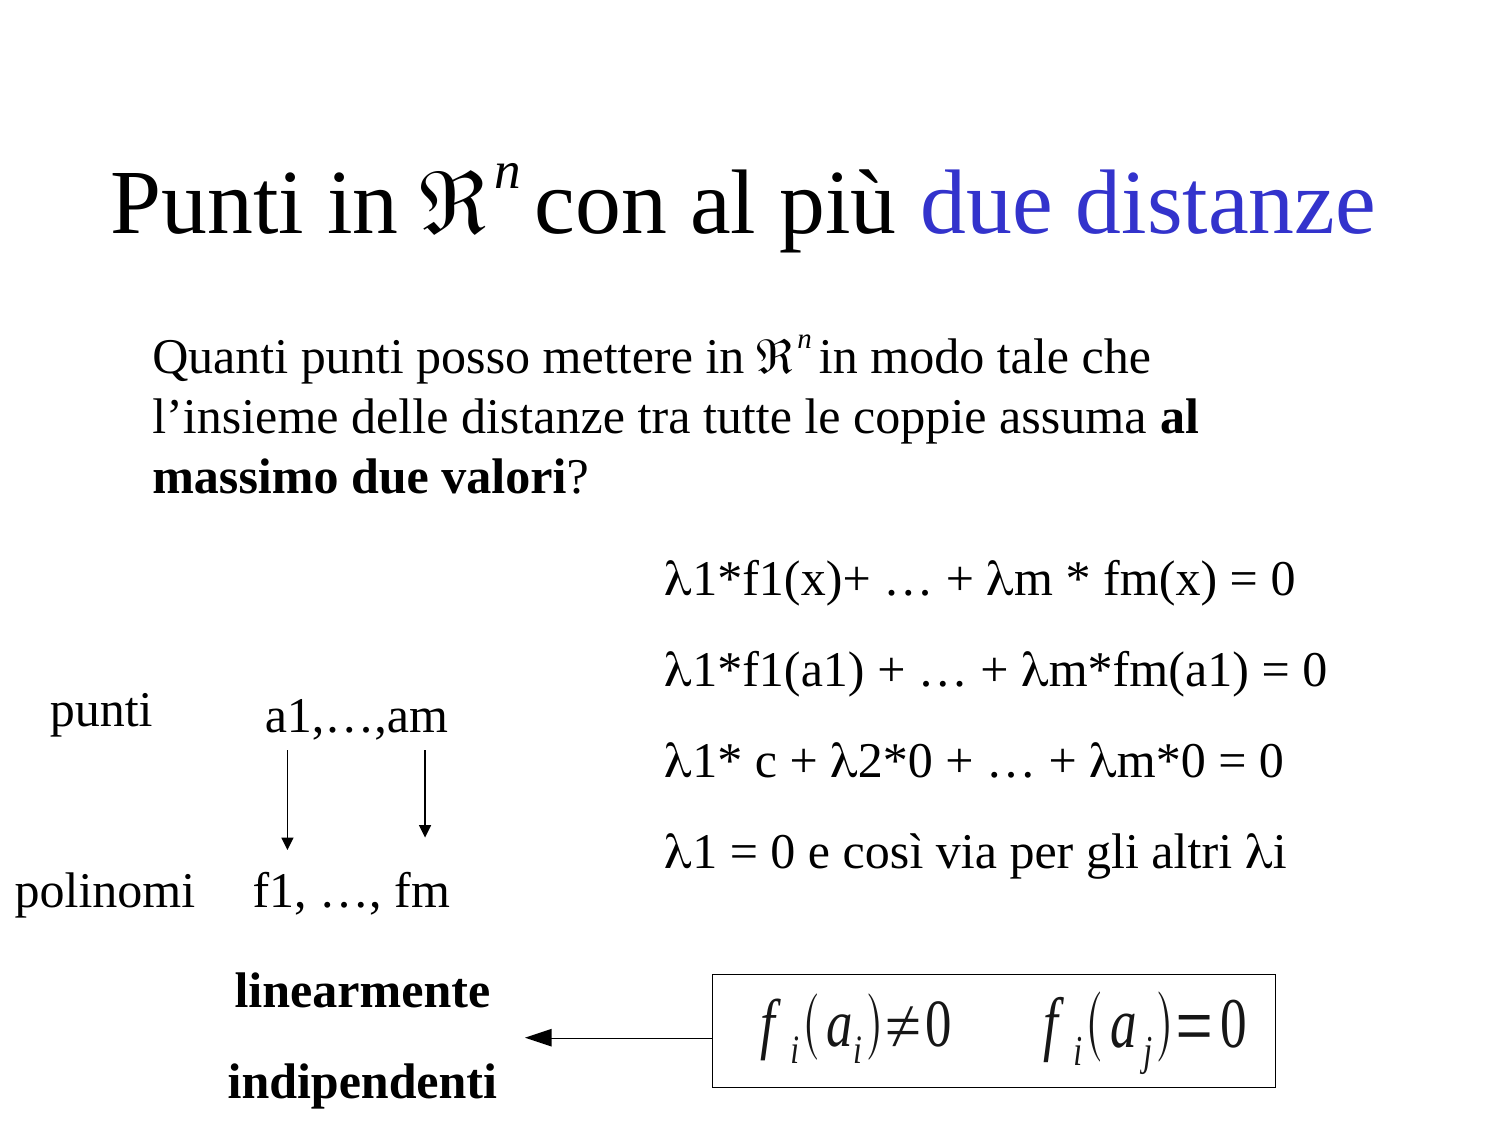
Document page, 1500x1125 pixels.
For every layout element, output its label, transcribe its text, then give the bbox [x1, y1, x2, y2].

text_box polinomi [0, 849, 211, 926]
text_box linearmente indipendenti [187, 950, 538, 1117]
chart [1020, 985, 1258, 1075]
text_box 1*f1(x)+ … + m * fm(x) = 0 1*f1(a1) + … + m*fm(a1) = 0 1* c + 2*0 + … + m*0 = 0 1 = 0 e così via per gli altri i [650, 537, 1401, 887]
title Punti in n con al più due distanze [75, 99, 1413, 288]
chart [737, 987, 967, 1072]
text_box Quanti punti posso mettere in n in modo tale che l’insieme delle distanze tra tutte le coppie assuma al massimo due valori? [137, 311, 1351, 511]
text_box a1,…,am [249, 674, 464, 751]
text_box punti [34, 669, 168, 745]
text_box f1, …, fm [237, 849, 465, 926]
